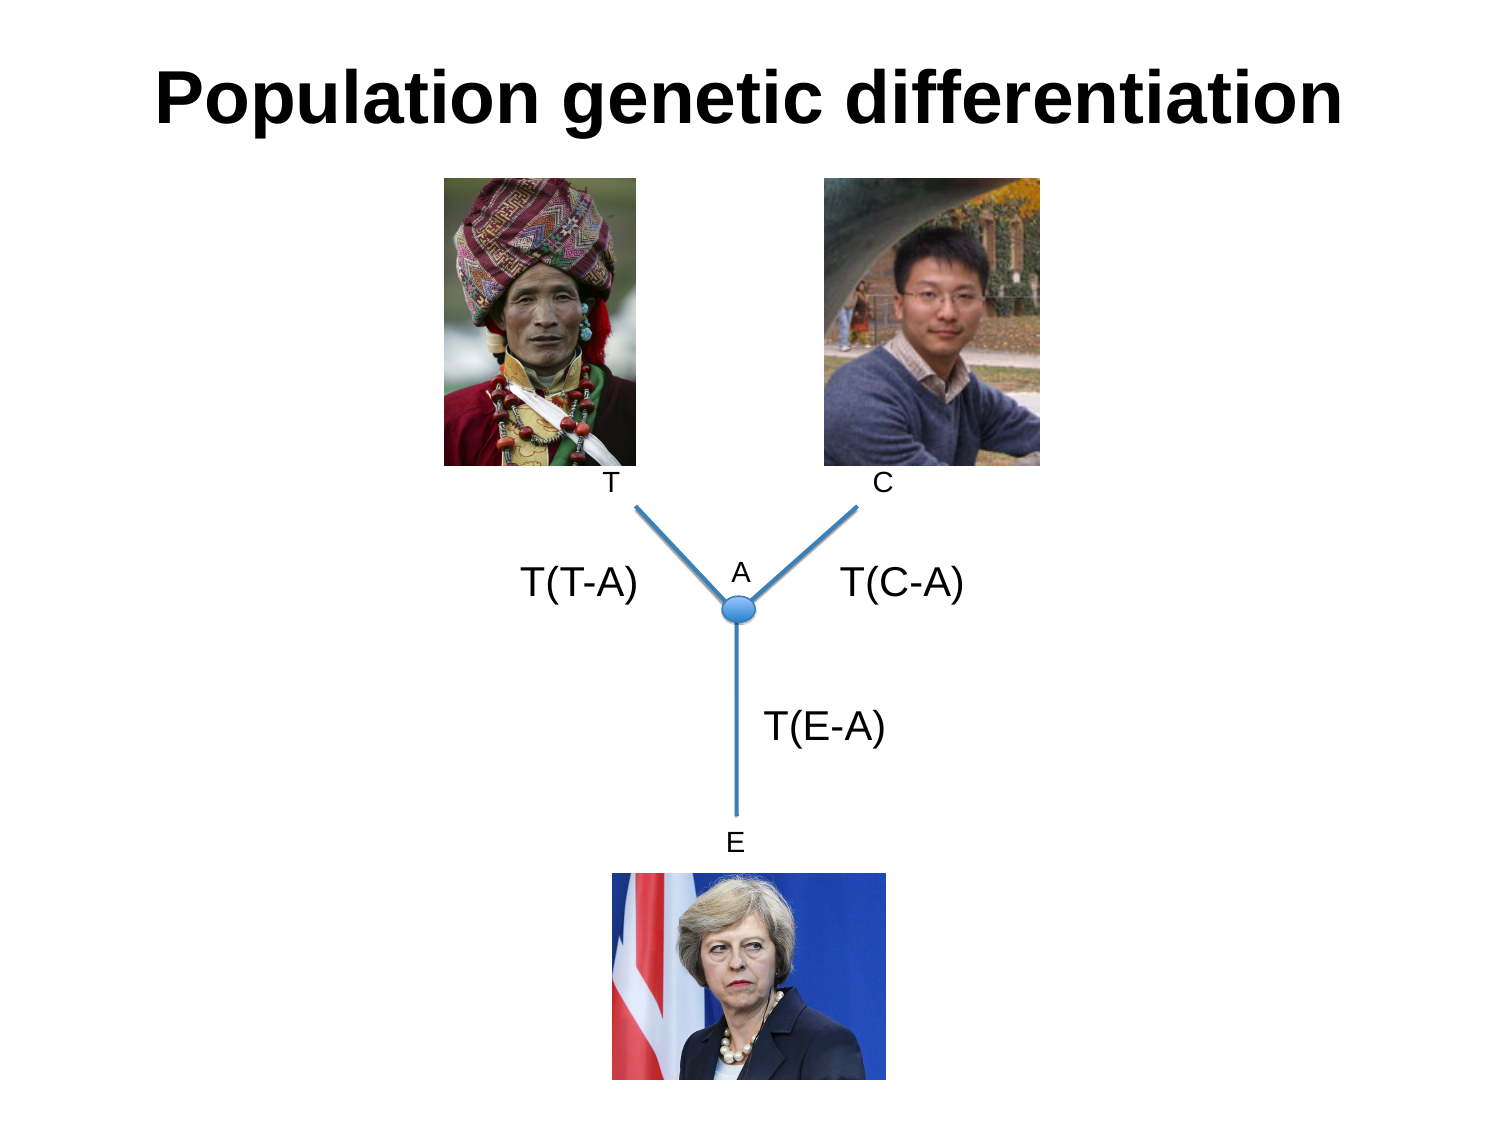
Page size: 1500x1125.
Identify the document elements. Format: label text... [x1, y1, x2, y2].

text_box C [857, 455, 909, 506]
text_box E [711, 816, 761, 866]
picture [612, 873, 886, 1080]
picture [444, 233, 636, 466]
text_box T(C-A) [824, 547, 980, 613]
text_box [722, 596, 756, 623]
text_box T(E-A) [748, 691, 902, 757]
text_box A [716, 545, 766, 596]
text_box Population genetic differentiation [74, 0, 1425, 188]
title [75, 188, 1425, 233]
text_box T(T-A) [505, 547, 654, 613]
picture [824, 233, 1040, 466]
text_box T [587, 455, 636, 506]
